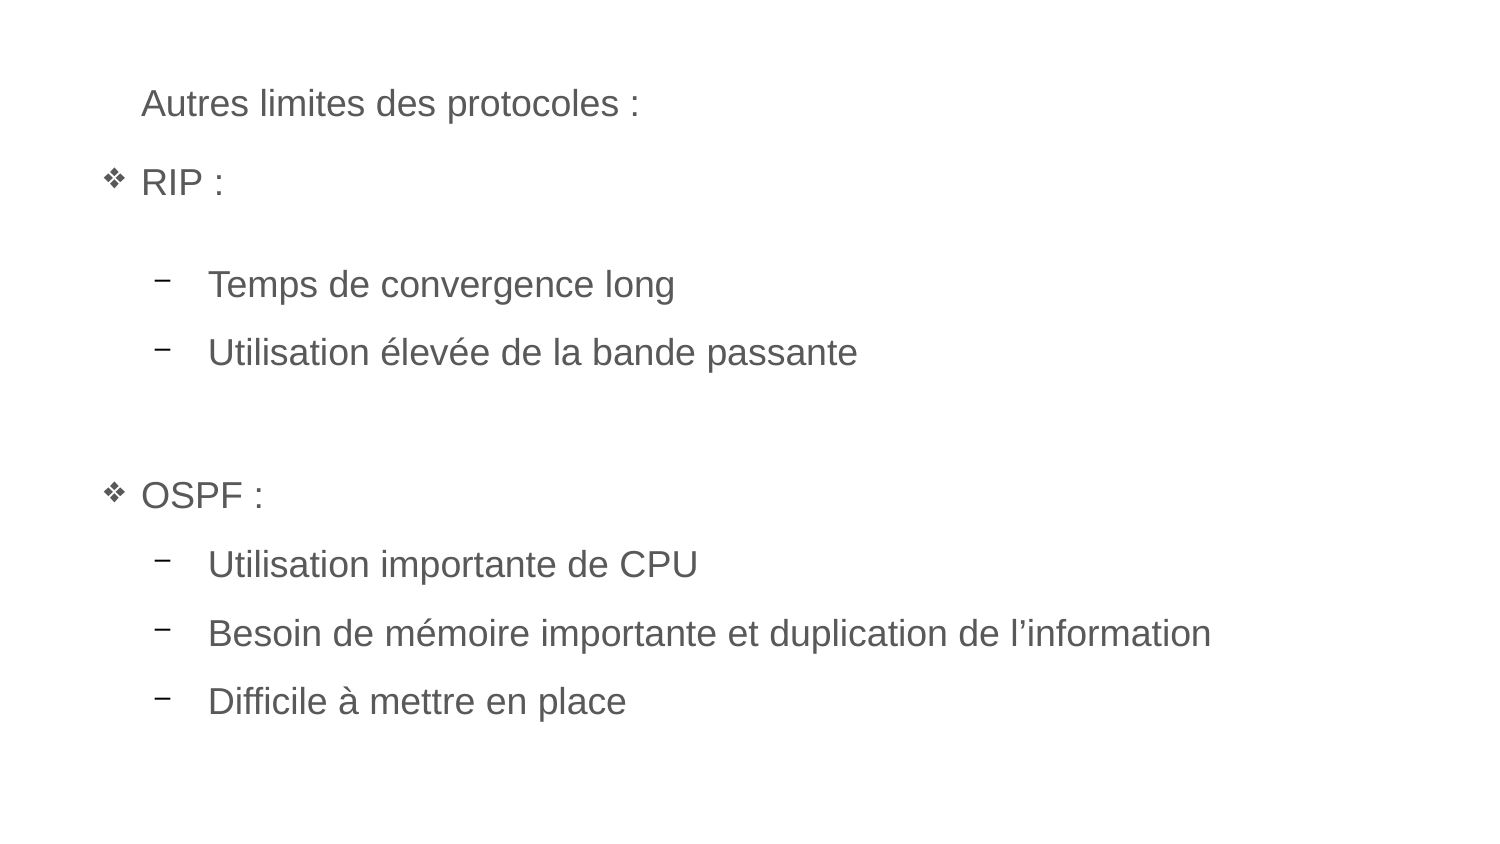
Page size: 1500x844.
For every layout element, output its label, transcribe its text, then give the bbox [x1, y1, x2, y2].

list Autres limites des protocoles : RIP : Temps de convergence long Utilisation élevée de la bande passante OSPF : Utilisation importante de CPU Besoin de mémoire importante et duplication de l’information Difficile à mettre en place [51, 64, 1449, 750]
